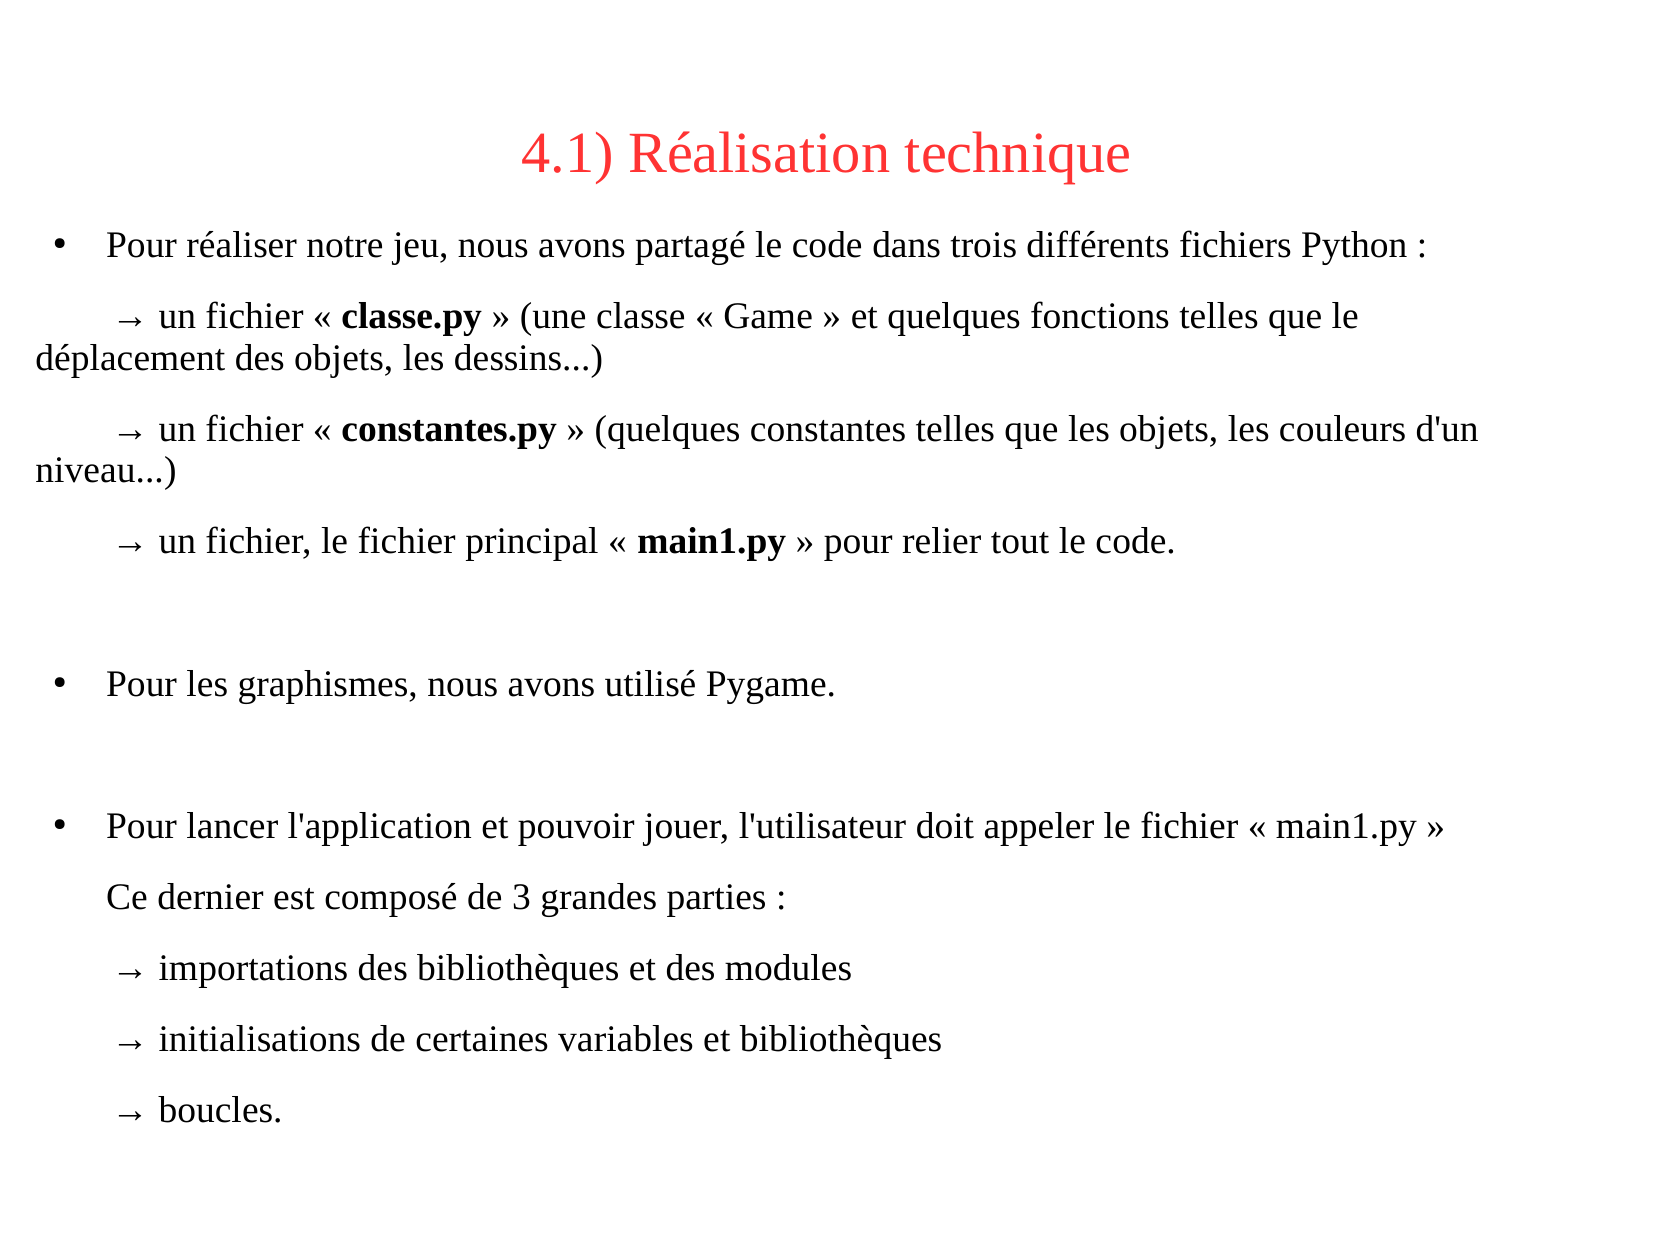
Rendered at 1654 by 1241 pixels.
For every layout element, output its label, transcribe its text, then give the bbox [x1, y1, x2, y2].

title 4.1) Réalisation technique [82, 49, 1571, 257]
list Pour réaliser notre jeu, nous avons partagé le code dans trois différents fichiers Python : → un fichier « classe.py » (une classe « Game » et quelques fonctions telles que le déplacement des objets, les dessins...) → un fichier « constantes.py » (quelques constantes telles que les objets, les couleurs d'un niveau...) → un fichier, le fichier principal « main1.py » pour relier tout le code. Pour les graphismes, nous avons utilisé Pygame. Pour lancer l'application et pouvoir jouer, l'utilisateur doit appeler le fichier « main1.py » Ce dernier est composé de 3 grandes parties : → importations des bibliothèques et des modules → initialisations de certaines variables et bibliothèques → boucles. [35, 224, 1536, 1241]
